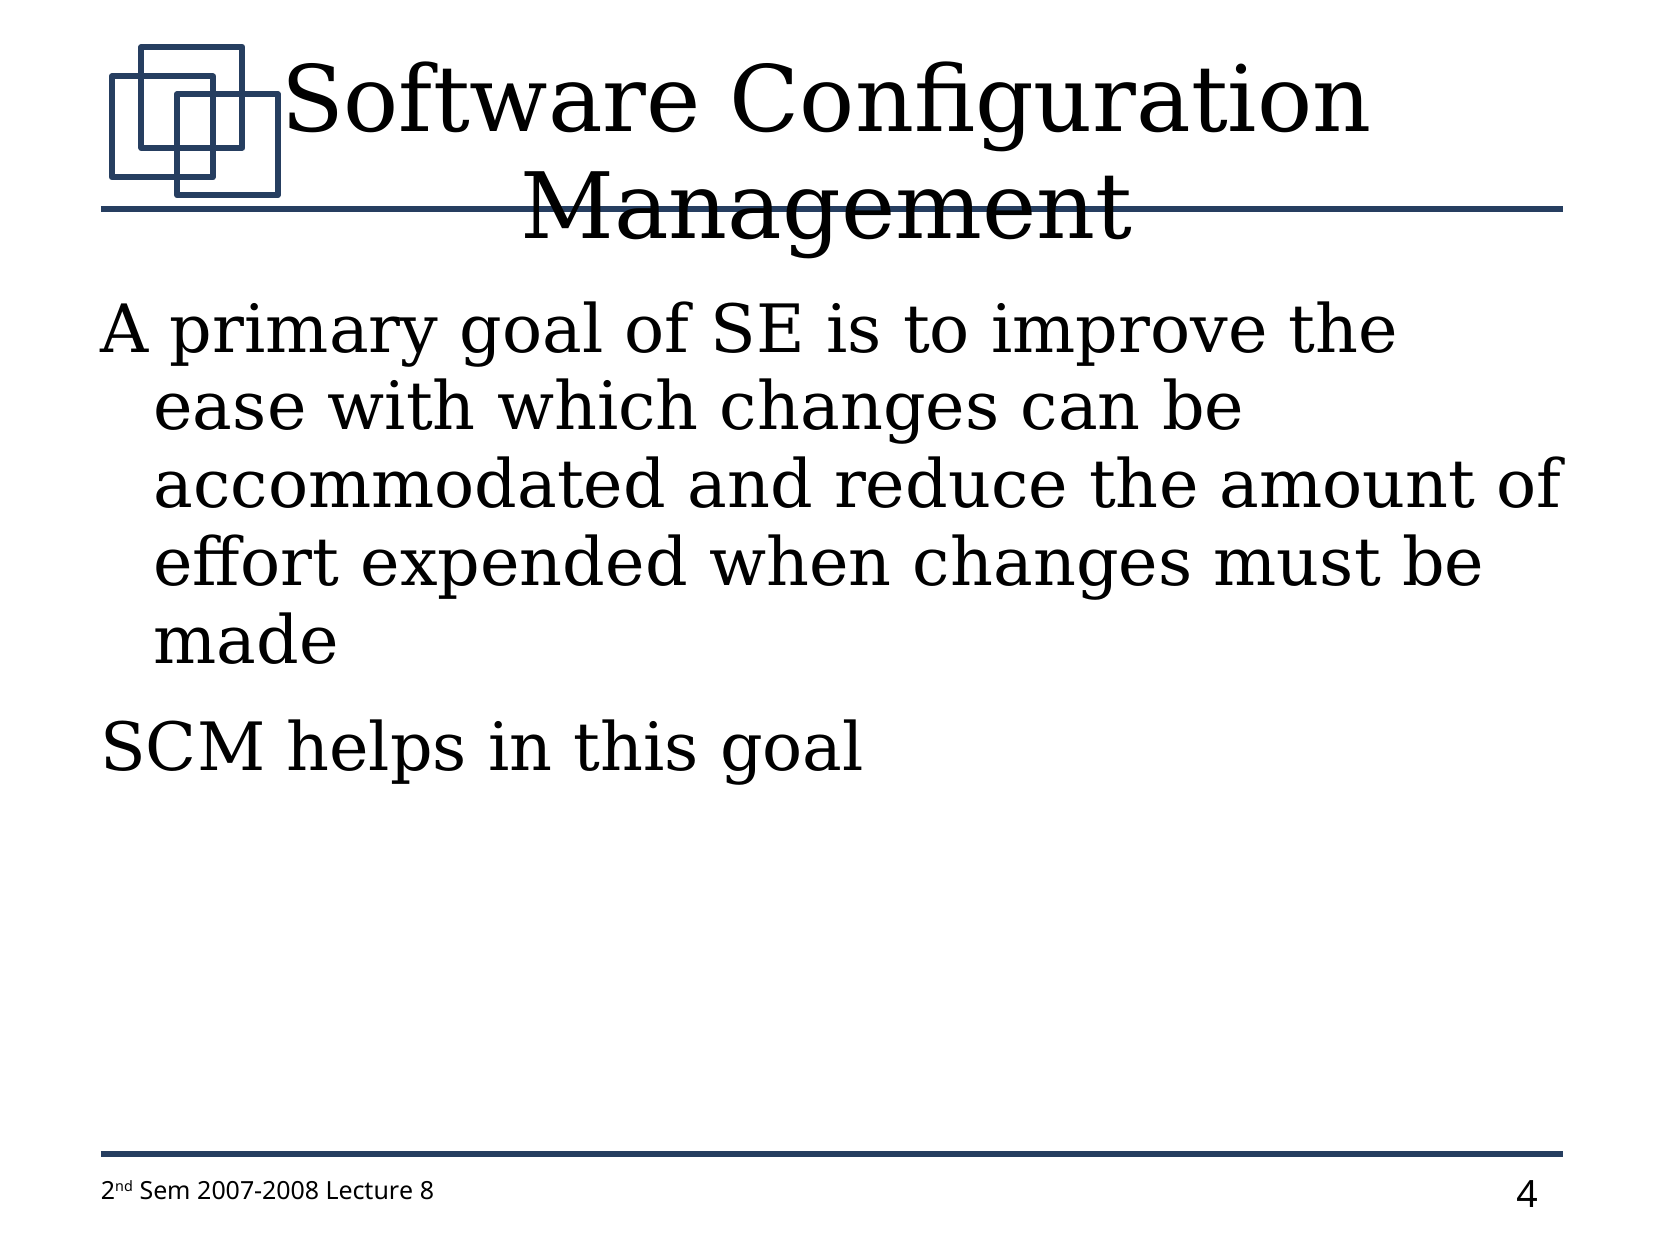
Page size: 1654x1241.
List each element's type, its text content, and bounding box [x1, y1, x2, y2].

title Software Configuration Management [82, 45, 1571, 261]
list A primary goal of SE is to improve the ease with which changes can be accommodated and reduce the amount of effort expended when changes must be made SCM helps in this goal [82, 290, 1571, 1109]
